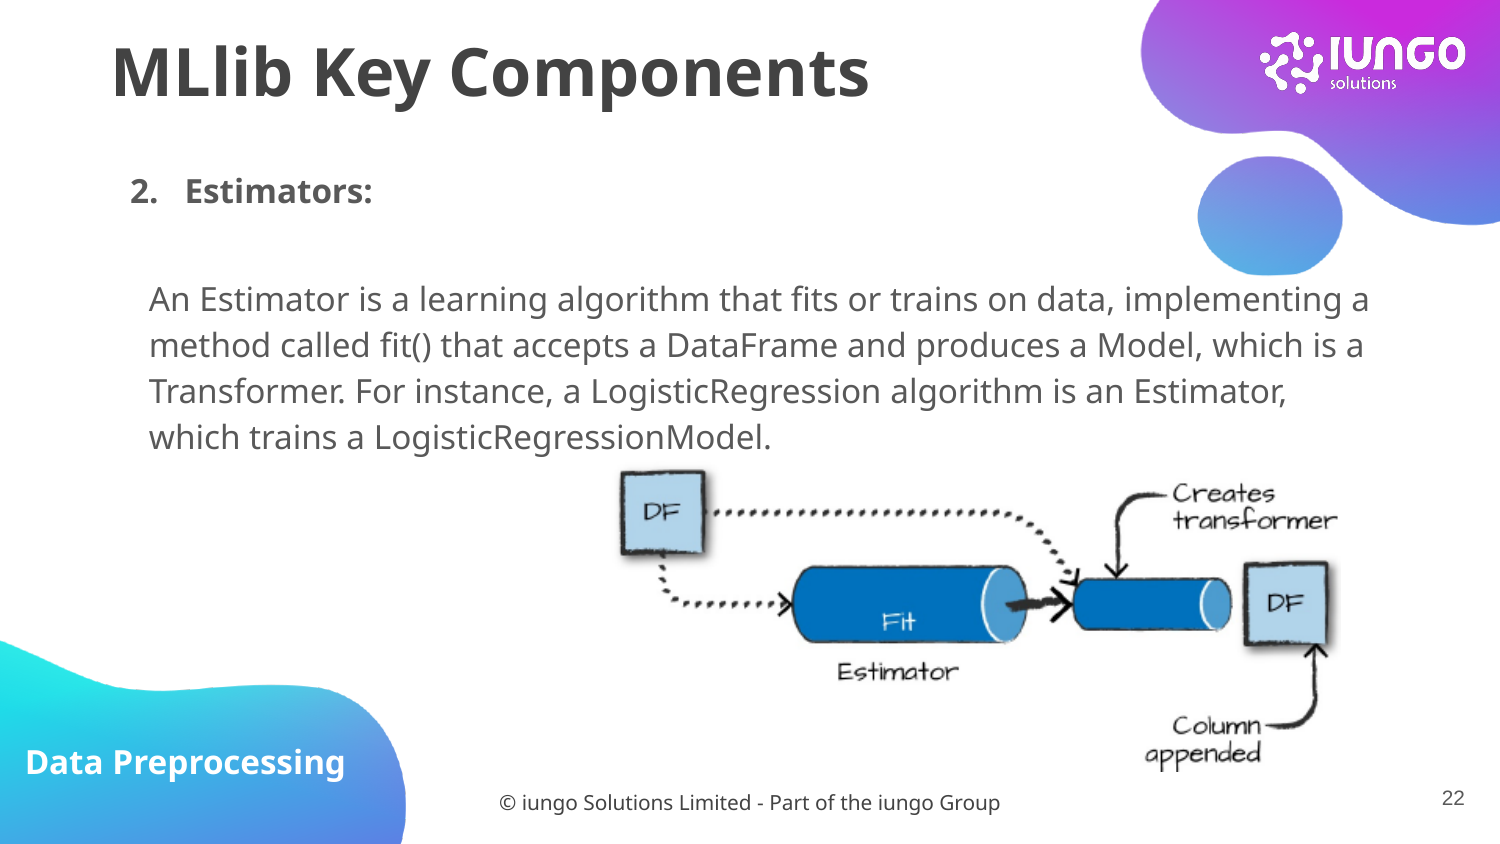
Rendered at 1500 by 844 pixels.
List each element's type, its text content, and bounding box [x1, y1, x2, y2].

picture [0, 0, 1500, 844]
slide_number <number> [1389, 764, 1480, 830]
text_box 2. Estimators: [115, 154, 511, 220]
title MLlib Key Components [95, 30, 1033, 125]
subtitle Data Preprocessing [9, 719, 411, 844]
text_box An Estimator is a learning algorithm that fits or trains on data, implementing a method called fit() that accepts a DataFrame and produces a Model, which is a Transformer. For instance, a LogisticRegression algorithm is an Estimator, which trains a LogisticRegressionModel. [133, 257, 1390, 467]
